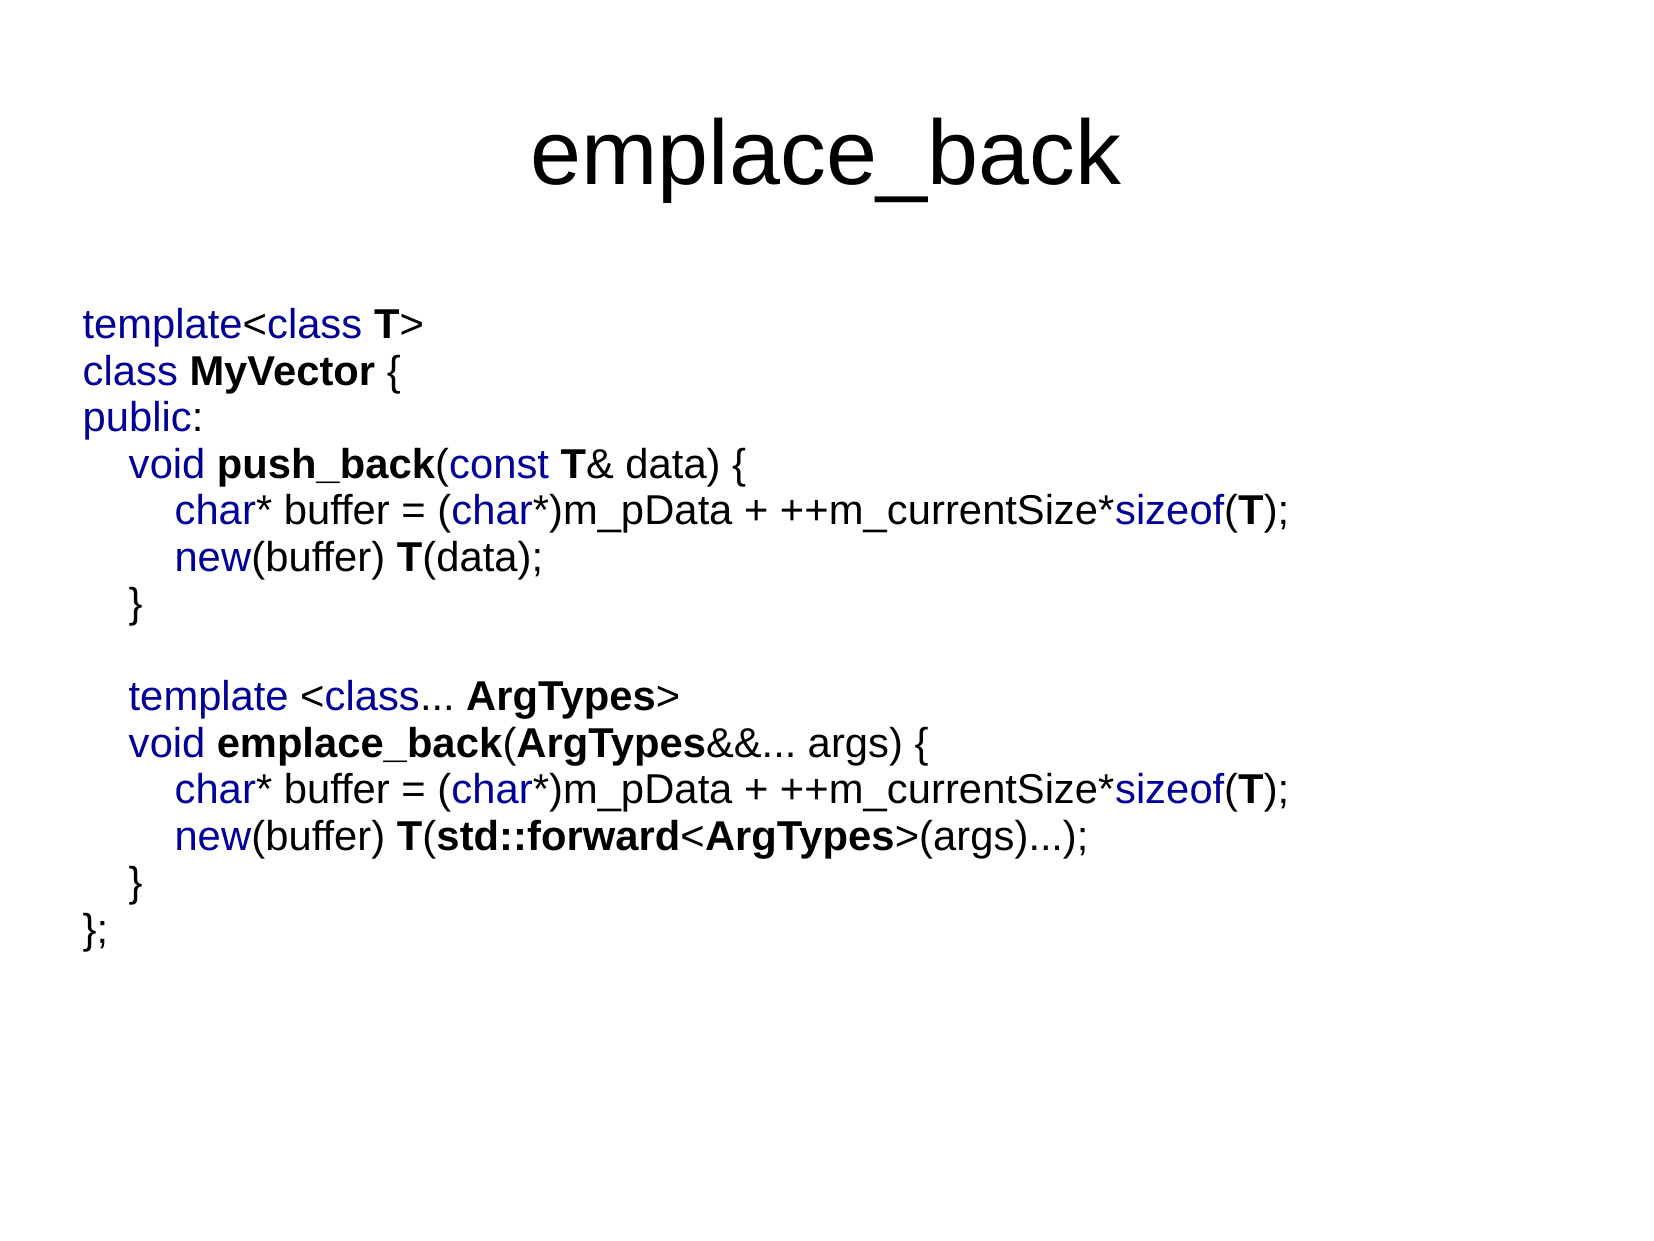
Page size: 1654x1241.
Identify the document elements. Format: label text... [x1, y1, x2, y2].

title emplace_back [82, 49, 1571, 257]
subtitle template<class T> class MyVector { public: void push_back(const T& data) { char* buffer = (char*)m_pData + ++m_currentSize*sizeof(T); new(buffer) T(data); } template <class... ArgTypes> void emplace_back(ArgTypes&&... args) { char* buffer = (char*)m_pData + ++m_currentSize*sizeof(T); new(buffer) T(std::forward<ArgTypes>(args)...); } }; [82, 290, 1571, 1010]
